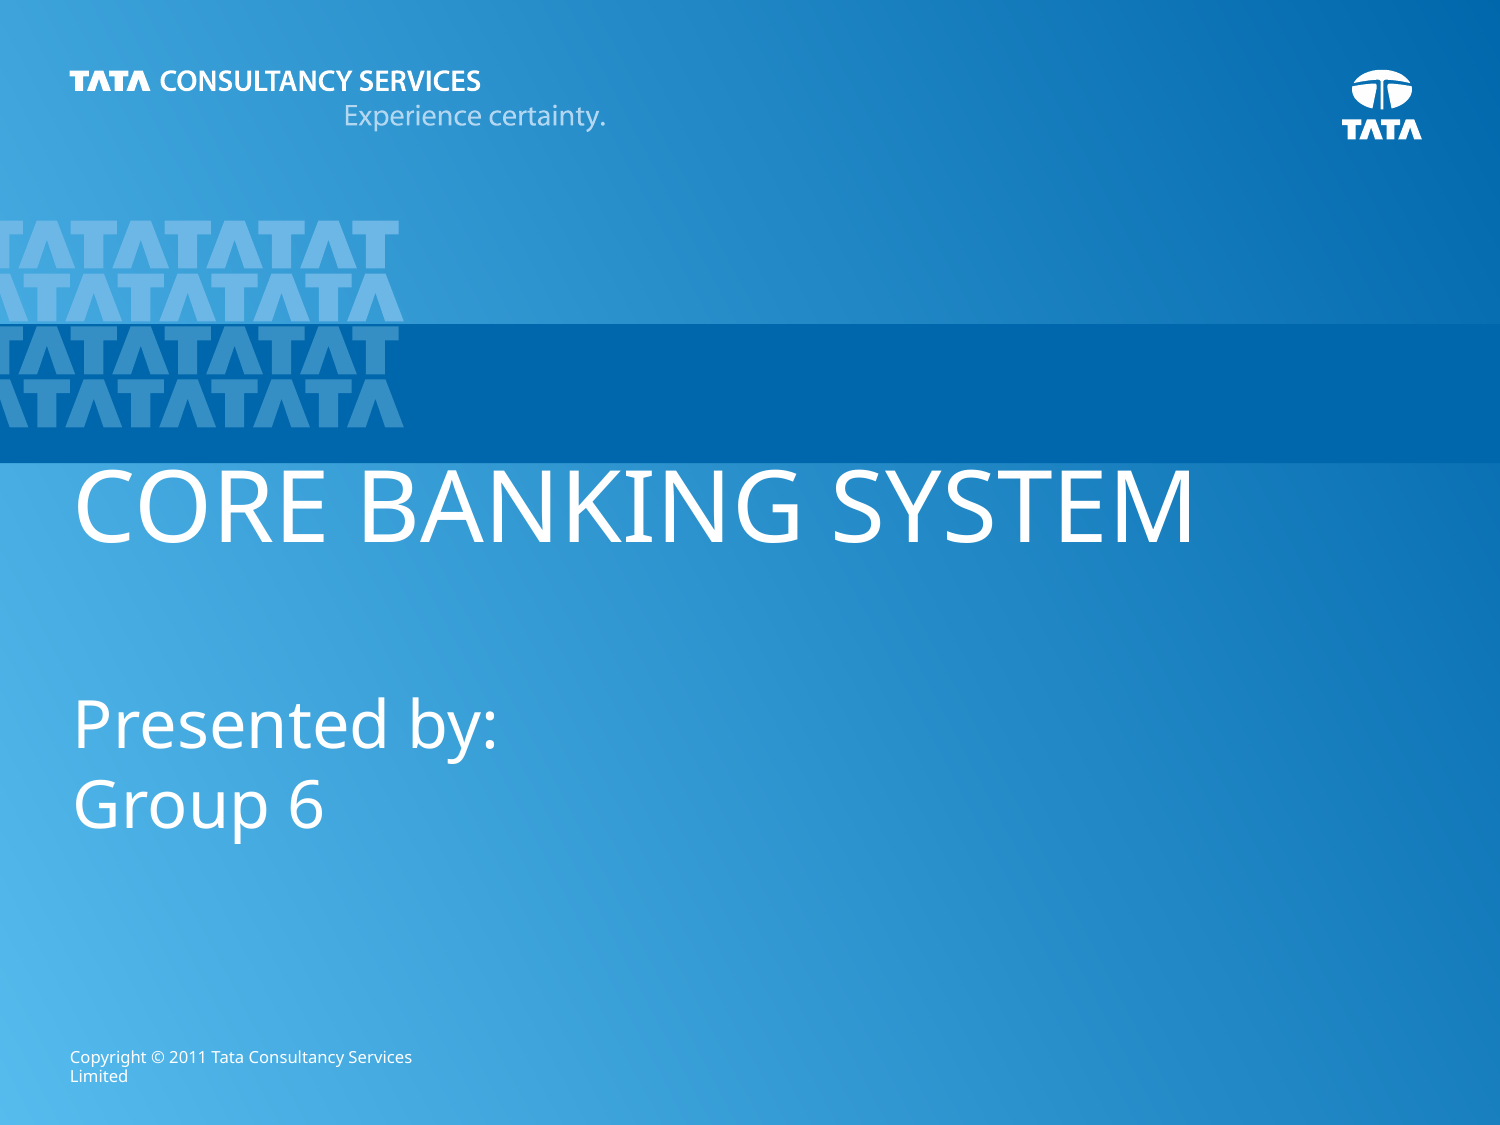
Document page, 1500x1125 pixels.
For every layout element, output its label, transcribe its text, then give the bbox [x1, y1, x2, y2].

title CORE BANKING SYSTEM Presented by: Group 6 [58, 314, 1333, 633]
subtitle [58, 633, 1336, 850]
